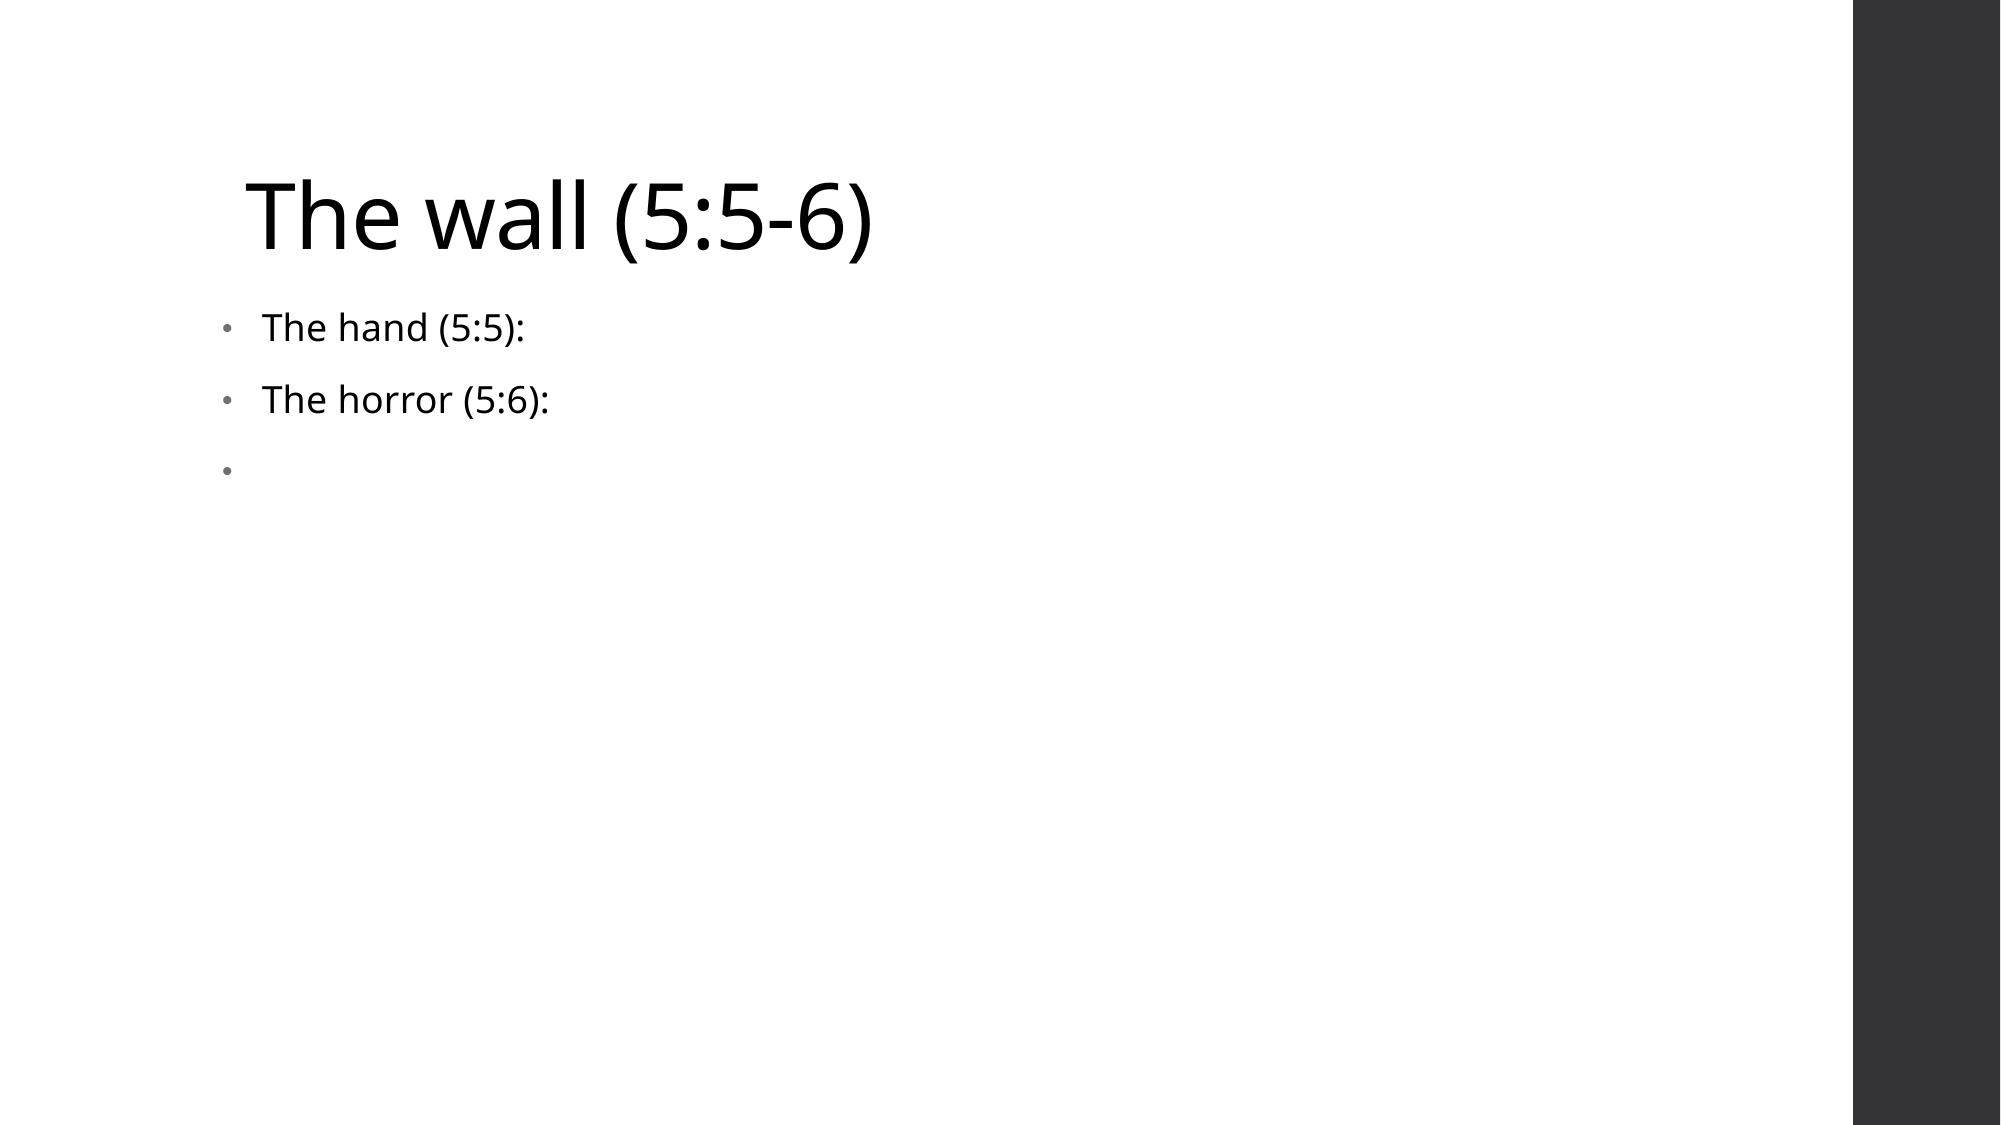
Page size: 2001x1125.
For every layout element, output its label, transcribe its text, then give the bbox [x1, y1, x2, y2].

title The wall (5:5-6) [206, 60, 1797, 278]
list The hand (5:5): The horror (5:6): [206, 299, 1617, 1014]
